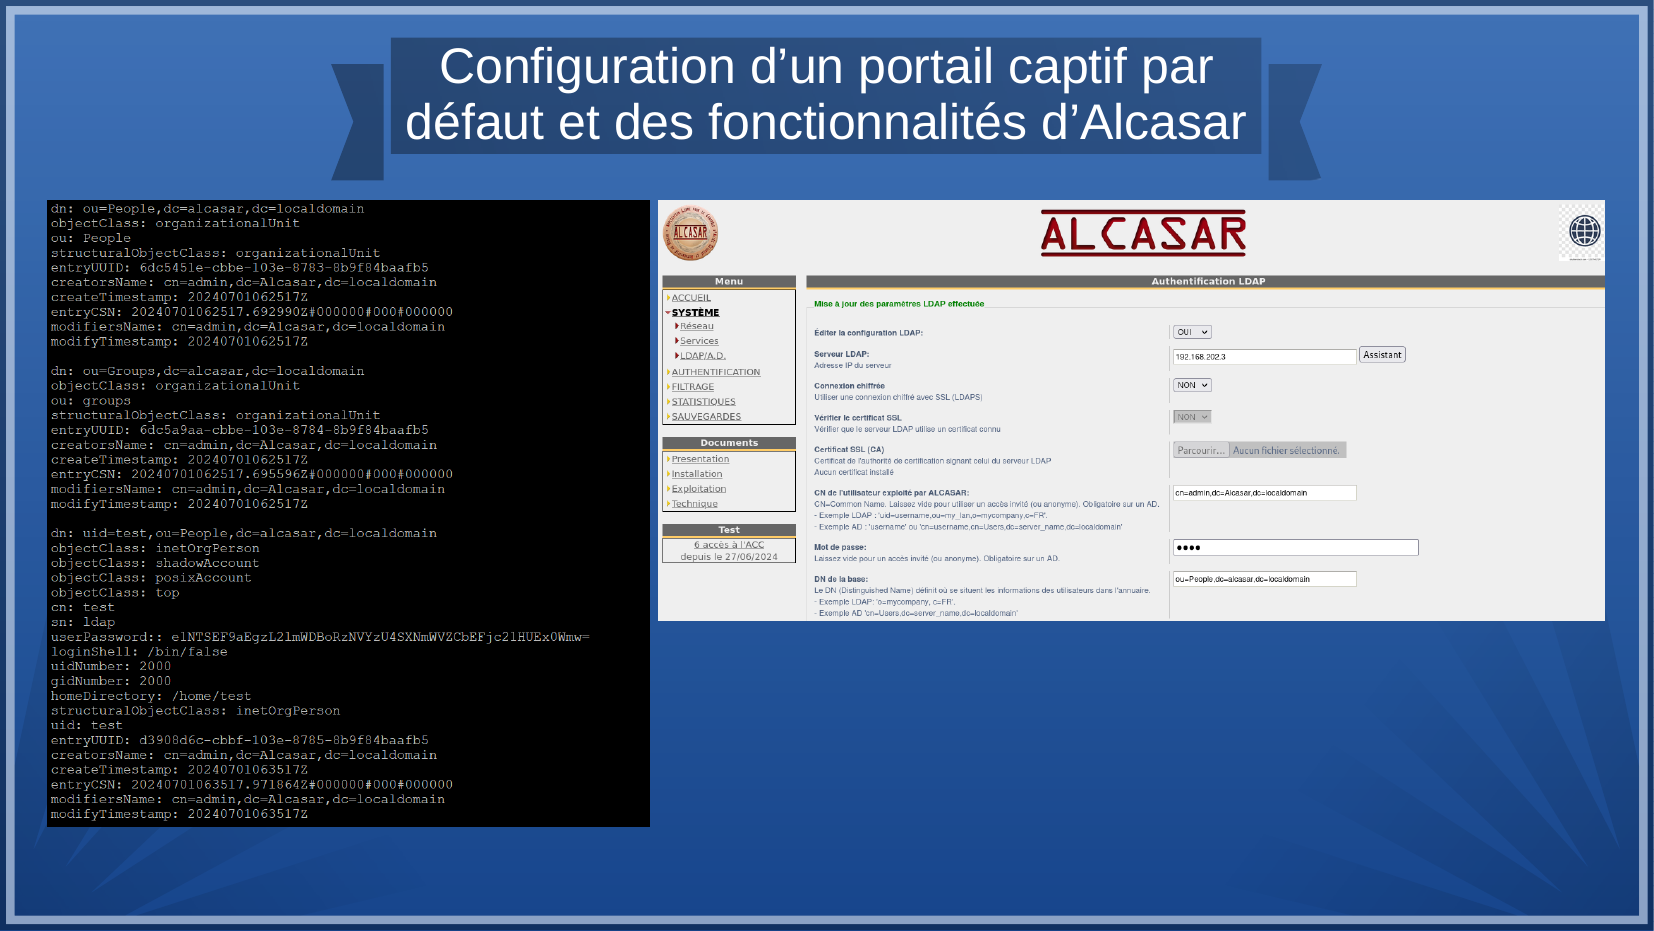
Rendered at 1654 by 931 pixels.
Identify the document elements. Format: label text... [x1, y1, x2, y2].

title Configuration d’un portail captif par défaut et des fonctionnalités d’Alcasar [389, 17, 1264, 172]
picture [47, 200, 650, 827]
picture [658, 200, 1605, 621]
